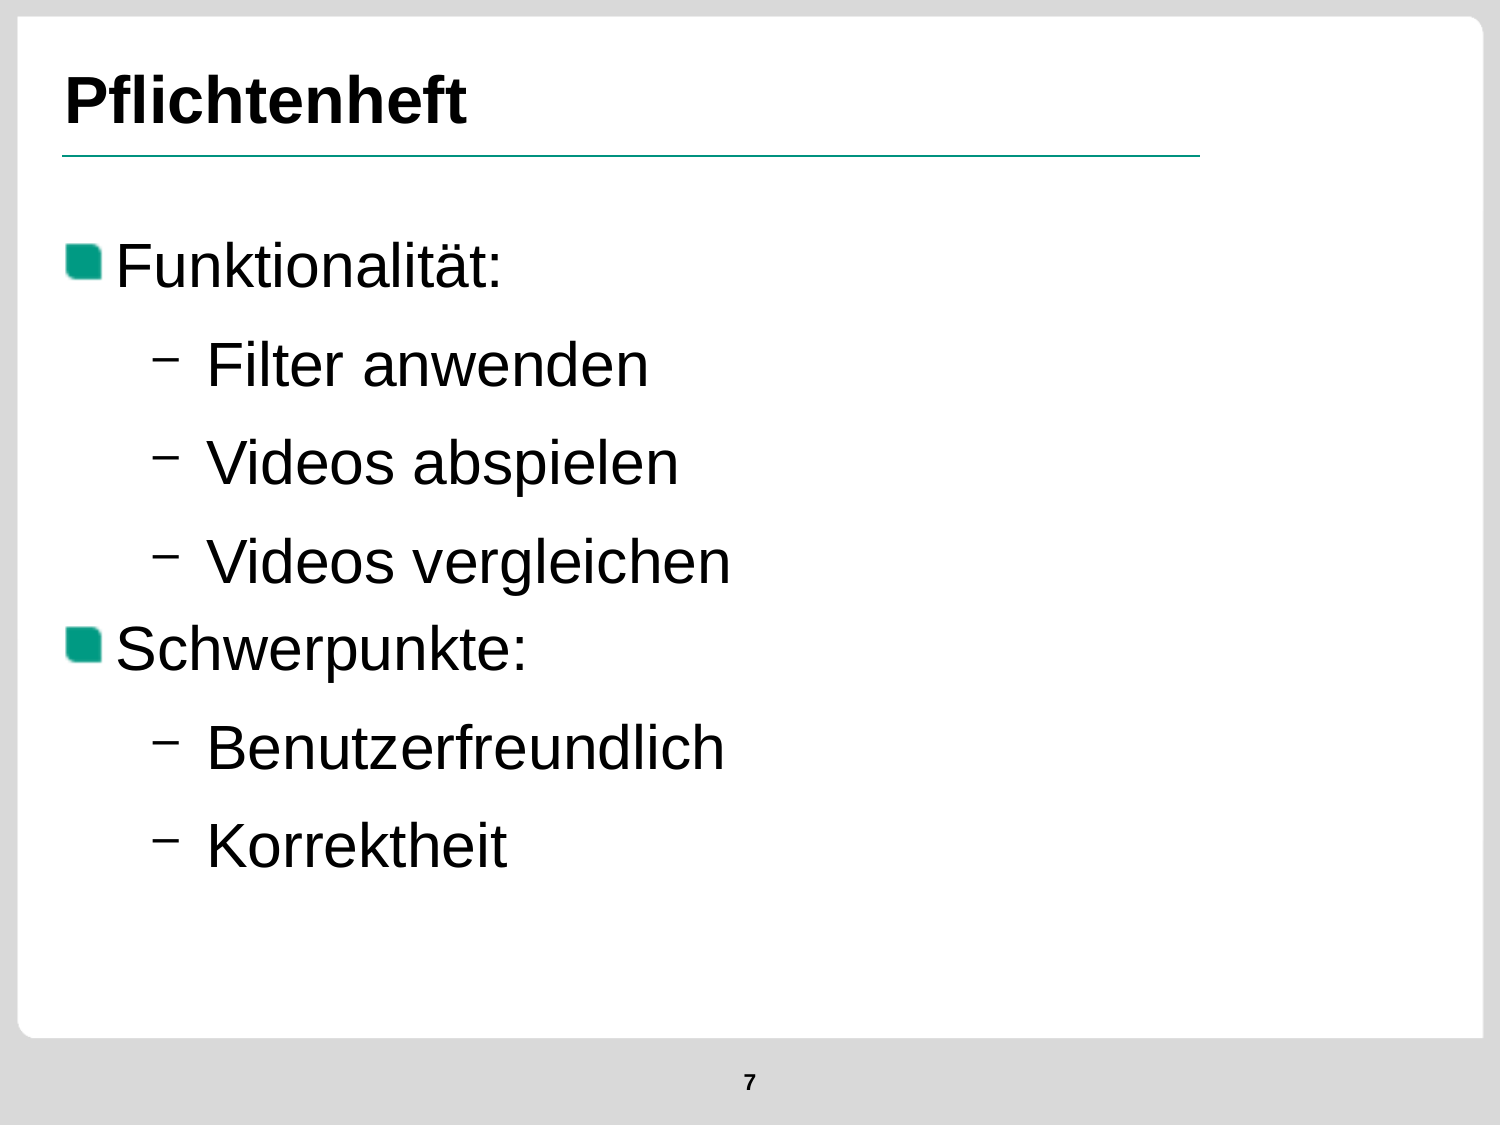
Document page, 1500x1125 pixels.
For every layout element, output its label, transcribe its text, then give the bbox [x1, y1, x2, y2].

picture [0, 0, 1500, 1125]
title Pflichtenheft [64, 54, 1114, 147]
list Funktionalität: Filter anwenden Videos abspielen Videos vergleichen Schwerpunkte: Benutzerfreundlich Korrektheit [64, 224, 1471, 1028]
